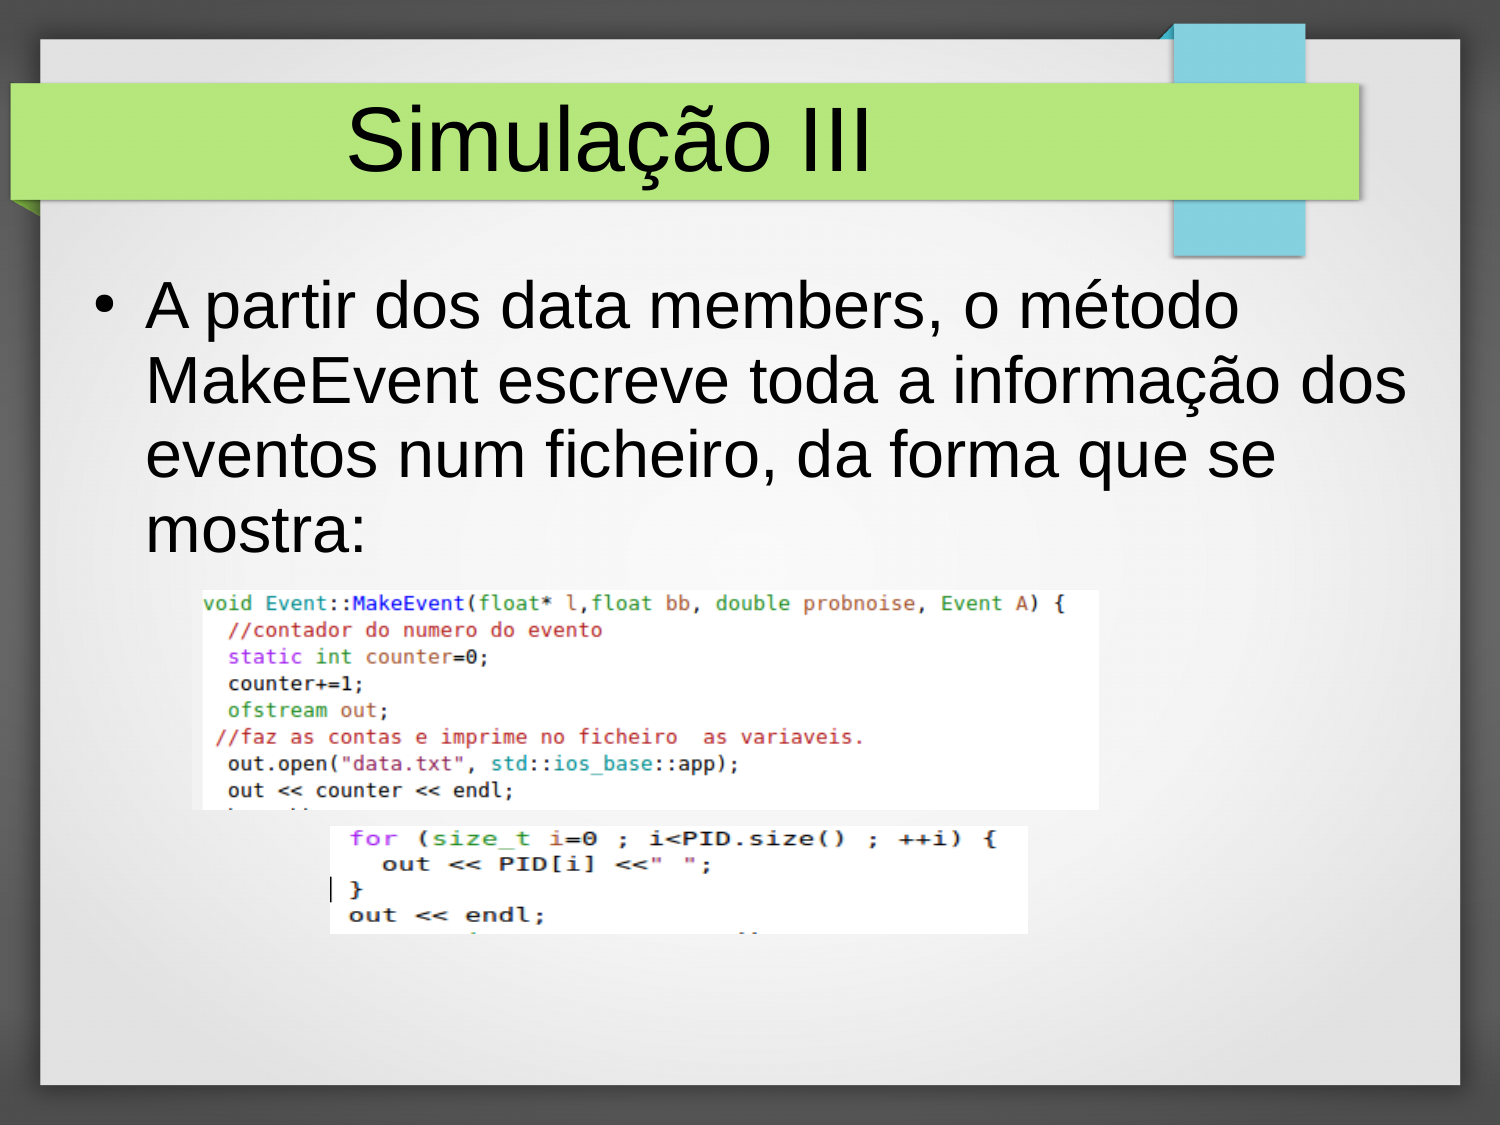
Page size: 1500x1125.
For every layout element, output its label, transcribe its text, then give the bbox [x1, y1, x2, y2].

picture [0, 0, 1500, 1125]
title Simulação III [75, 85, 1147, 193]
list A partir dos data members, o método MakeEvent escreve toda a informação dos eventos num ficheiro, da forma que se mostra: [75, 267, 1425, 921]
